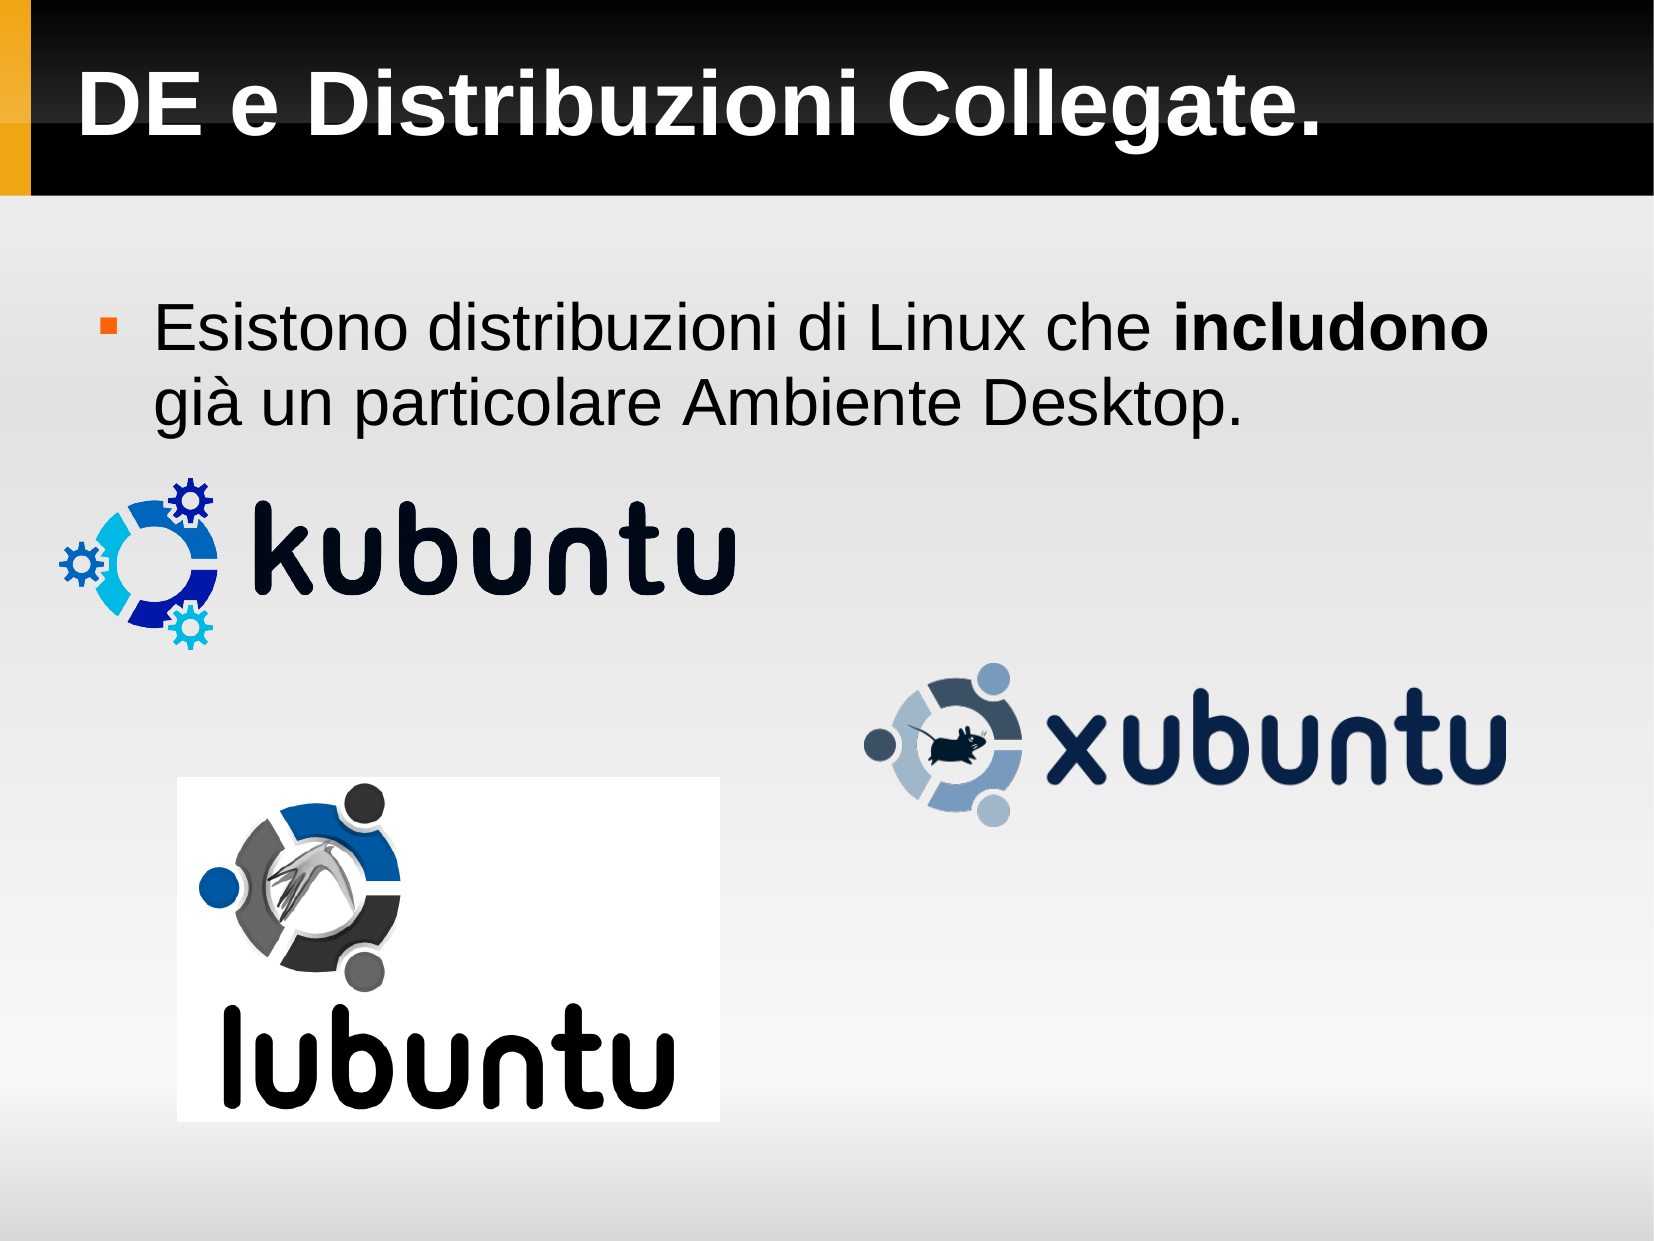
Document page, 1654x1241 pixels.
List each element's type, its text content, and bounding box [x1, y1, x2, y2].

picture [0, 0, 1654, 1241]
title DE e Distribuzioni Collegate. [76, 7, 1565, 200]
list Esistono distribuzioni di Linux che includono già un particolare Ambiente Desktop. [82, 290, 1571, 1094]
